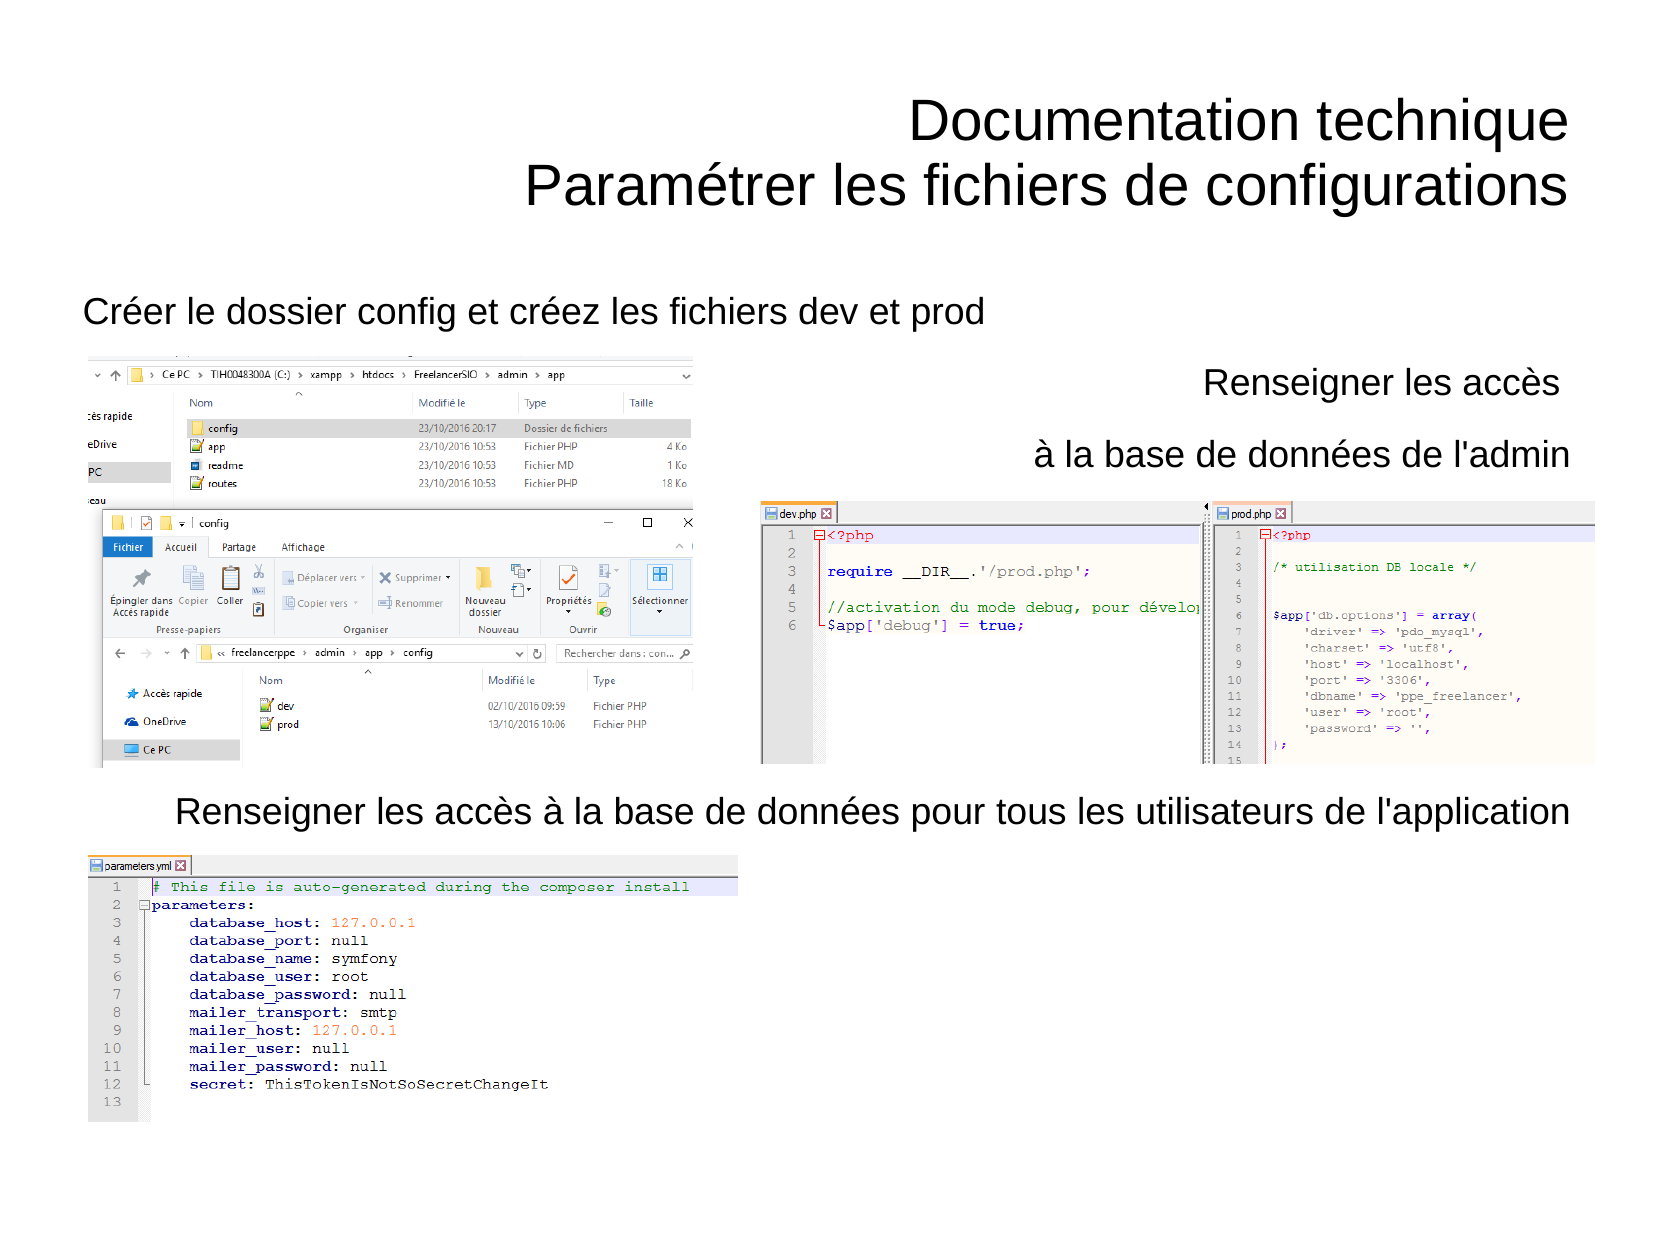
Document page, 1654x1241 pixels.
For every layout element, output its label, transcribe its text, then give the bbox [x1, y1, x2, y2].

picture [88, 356, 693, 768]
picture [760, 501, 1595, 764]
picture [88, 855, 738, 1123]
title Documentation technique Paramétrer les fichiers de configurations [82, 49, 1571, 257]
list Créer le dossier config et créez les fichiers dev et prod Renseigner les accès à la base de données de l'admin Renseigner les accès à la base de données pour tous les utilisateurs de l'application [82, 290, 1571, 1109]
